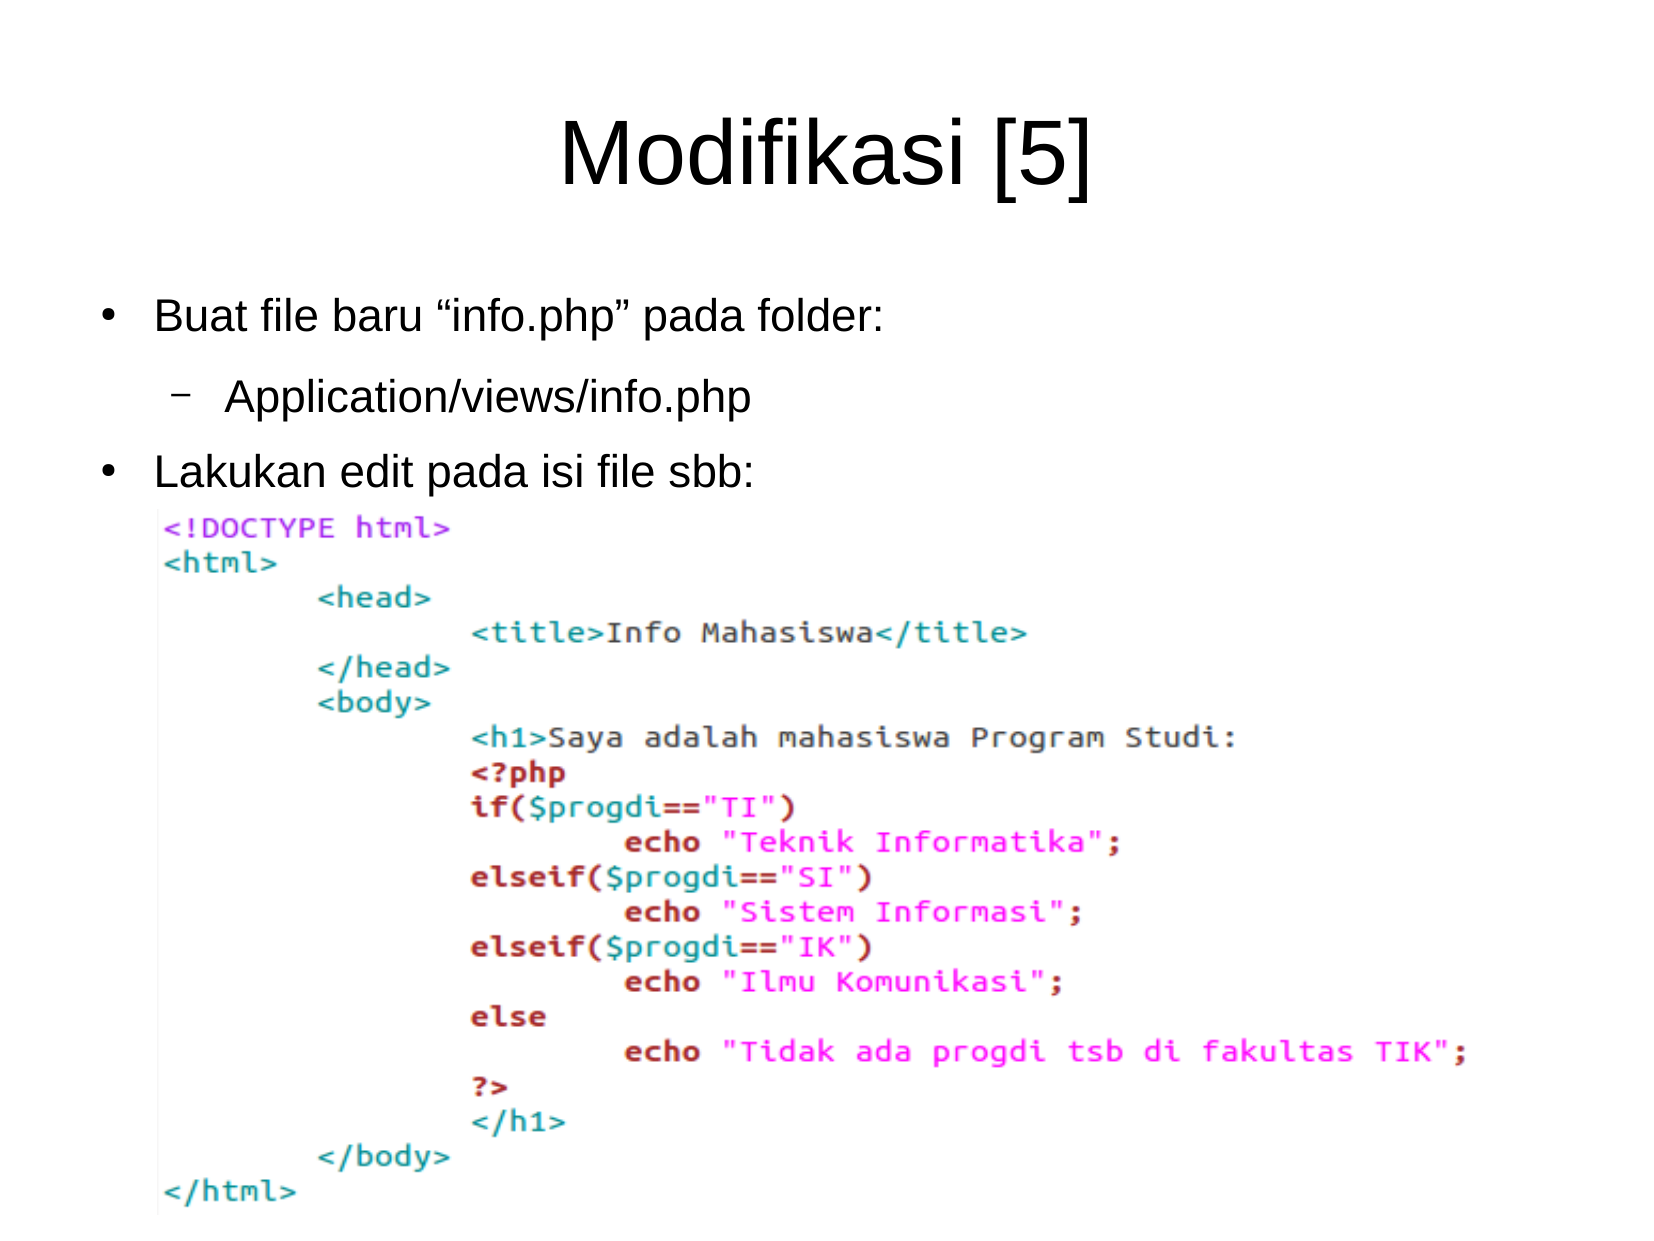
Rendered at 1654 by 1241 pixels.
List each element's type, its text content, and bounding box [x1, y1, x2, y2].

list Buat file baru “info.php” pada folder: Application/views/info.php Lakukan edit pada isi file sbb: [82, 290, 1606, 1201]
title Modifikasi [5] [82, 49, 1571, 257]
picture [157, 509, 1501, 1216]
